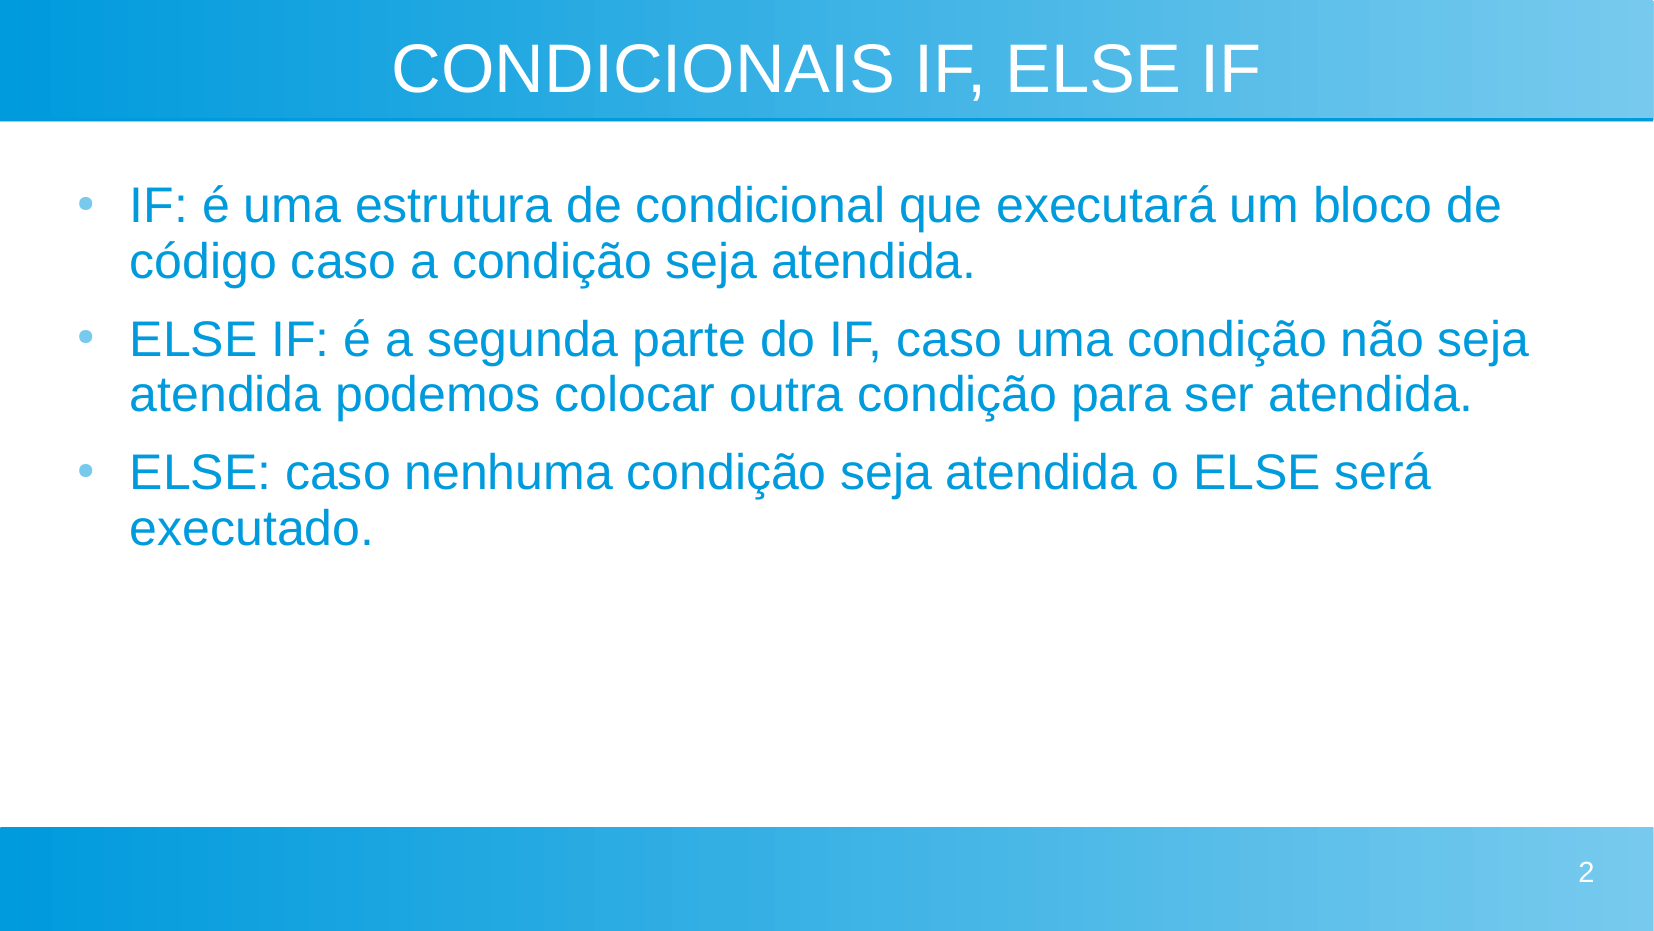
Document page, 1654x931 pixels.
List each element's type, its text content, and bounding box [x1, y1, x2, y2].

title CONDICIONAIS IF, ELSE IF [59, 29, 1595, 108]
list IF: é uma estrutura de condicional que executará um bloco de código caso a condição seja atendida. ELSE IF: é a segunda parte do IF, caso uma condição não seja atendida podemos colocar outra condição para ser atendida. ELSE: caso nenhuma condição seja atendida o ELSE será executado. [59, 177, 1595, 768]
